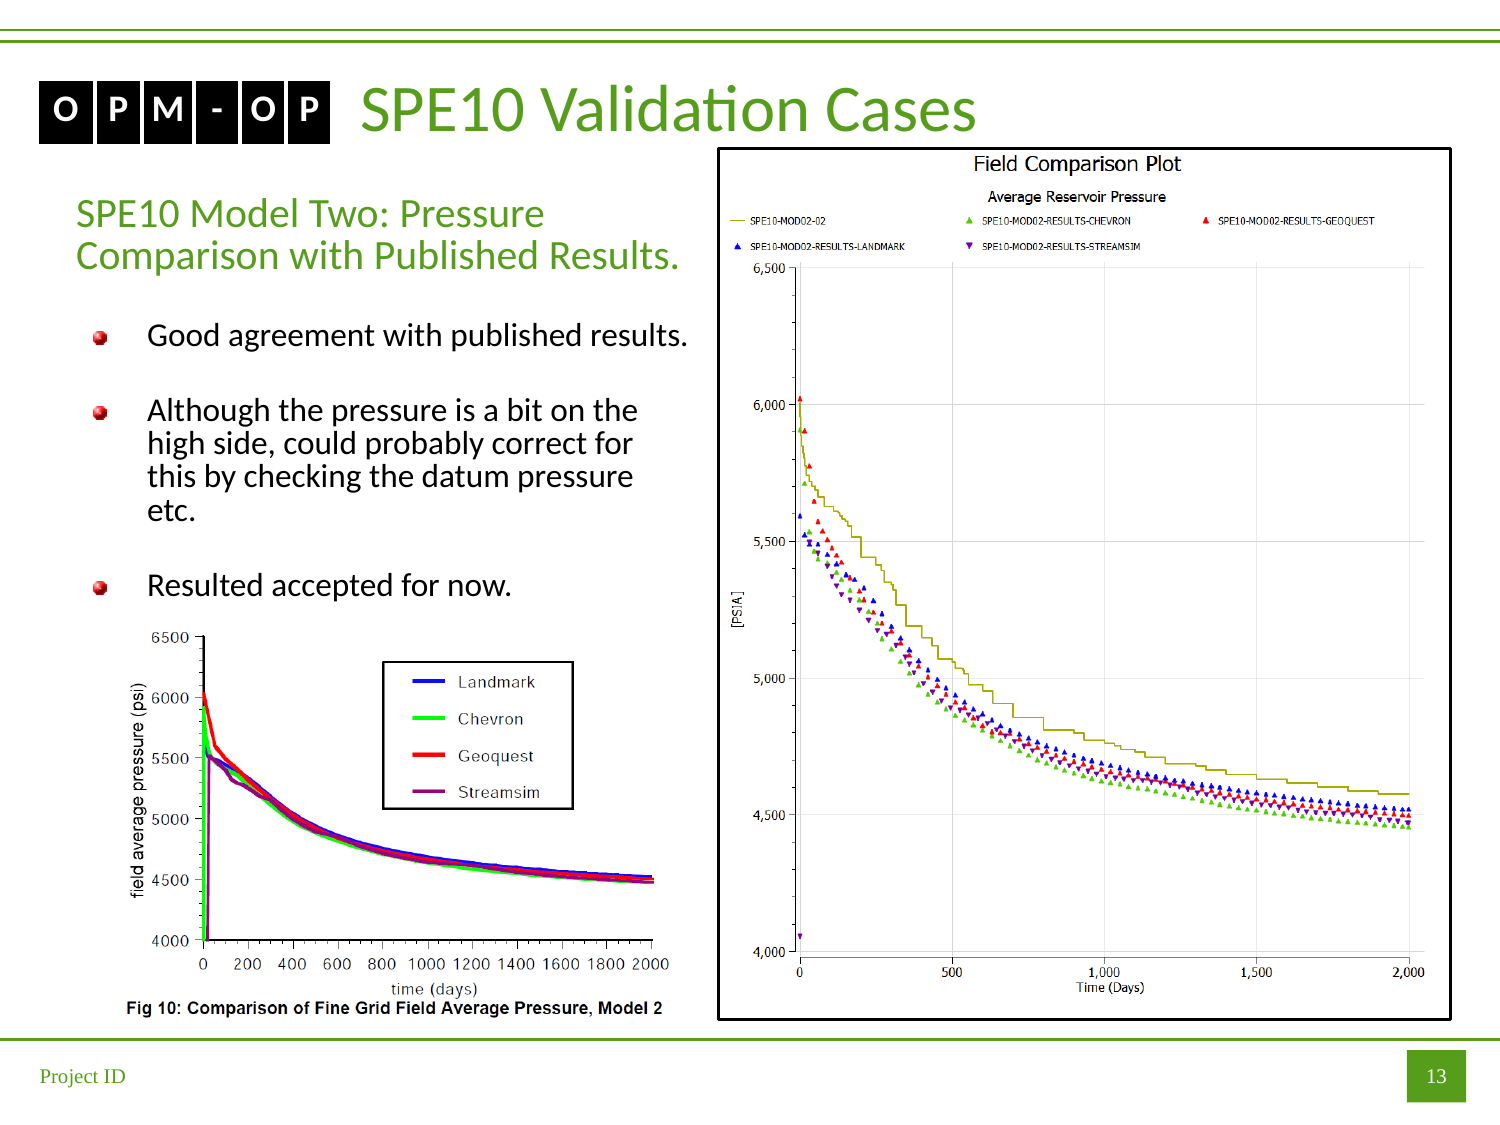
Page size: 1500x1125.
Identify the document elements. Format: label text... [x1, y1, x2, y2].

picture [720, 149, 1449, 1018]
picture [104, 614, 684, 1034]
list SPE10 Model Two: Pressure Comparison with Published Results. Good agreement with published results. Although the pressure is a bit on the high side, could probably correct for this by checking the datum pressure etc. Resulted accepted for now. [76, 196, 691, 1021]
title SPE10 Validation Cases [360, 69, 1425, 161]
